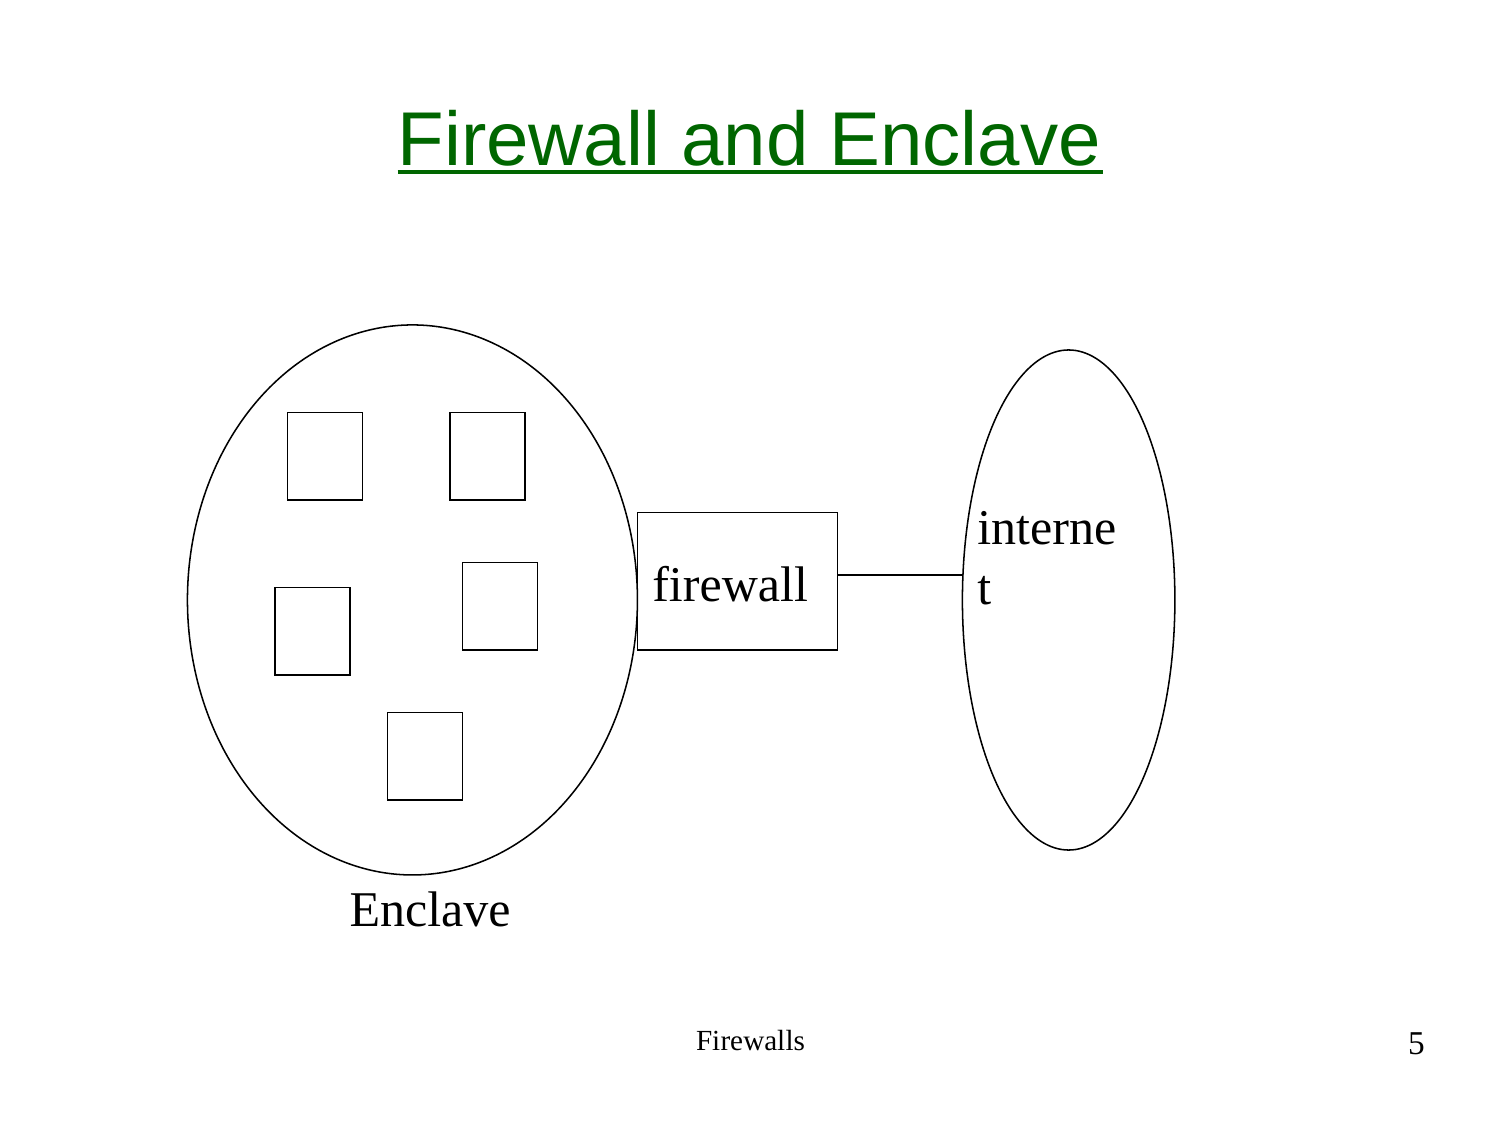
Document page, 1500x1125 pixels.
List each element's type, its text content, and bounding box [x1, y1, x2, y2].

title Firewall and Enclave [75, 45, 1425, 233]
text_box firewall [637, 512, 838, 650]
text_box internet [962, 487, 1145, 623]
text_box Enclave [334, 869, 526, 945]
